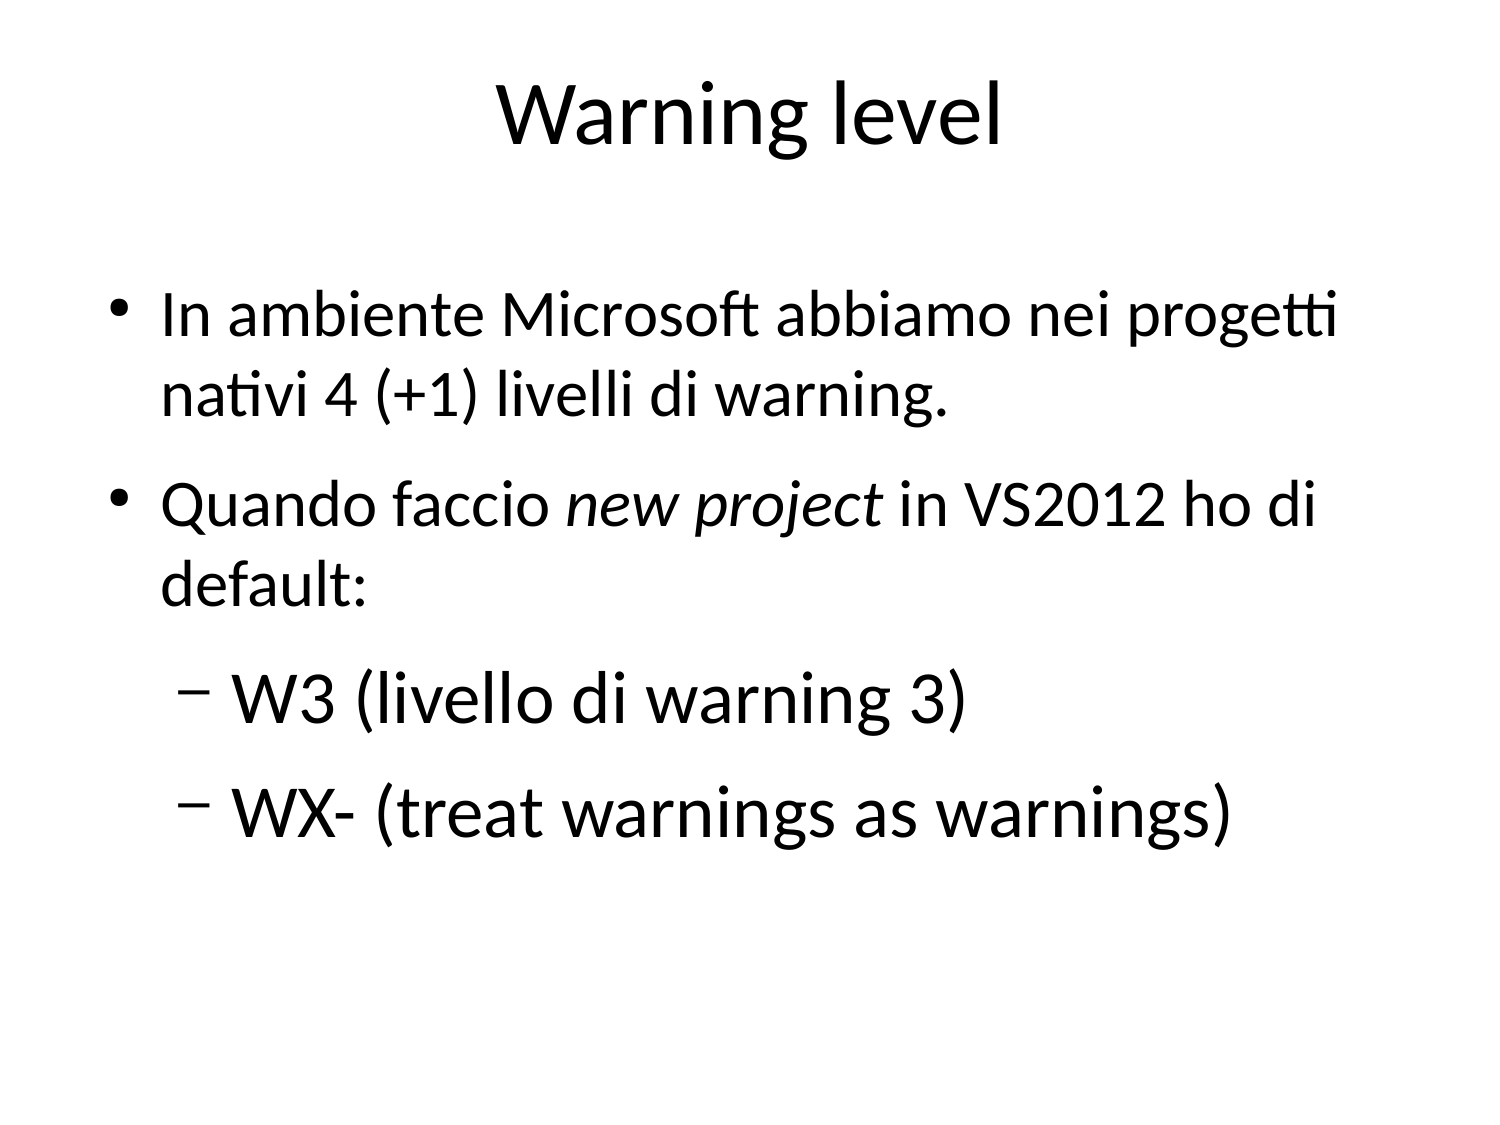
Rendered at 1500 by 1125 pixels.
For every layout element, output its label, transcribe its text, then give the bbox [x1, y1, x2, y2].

title Warning level [75, 45, 1425, 233]
list [75, 262, 1426, 1005]
